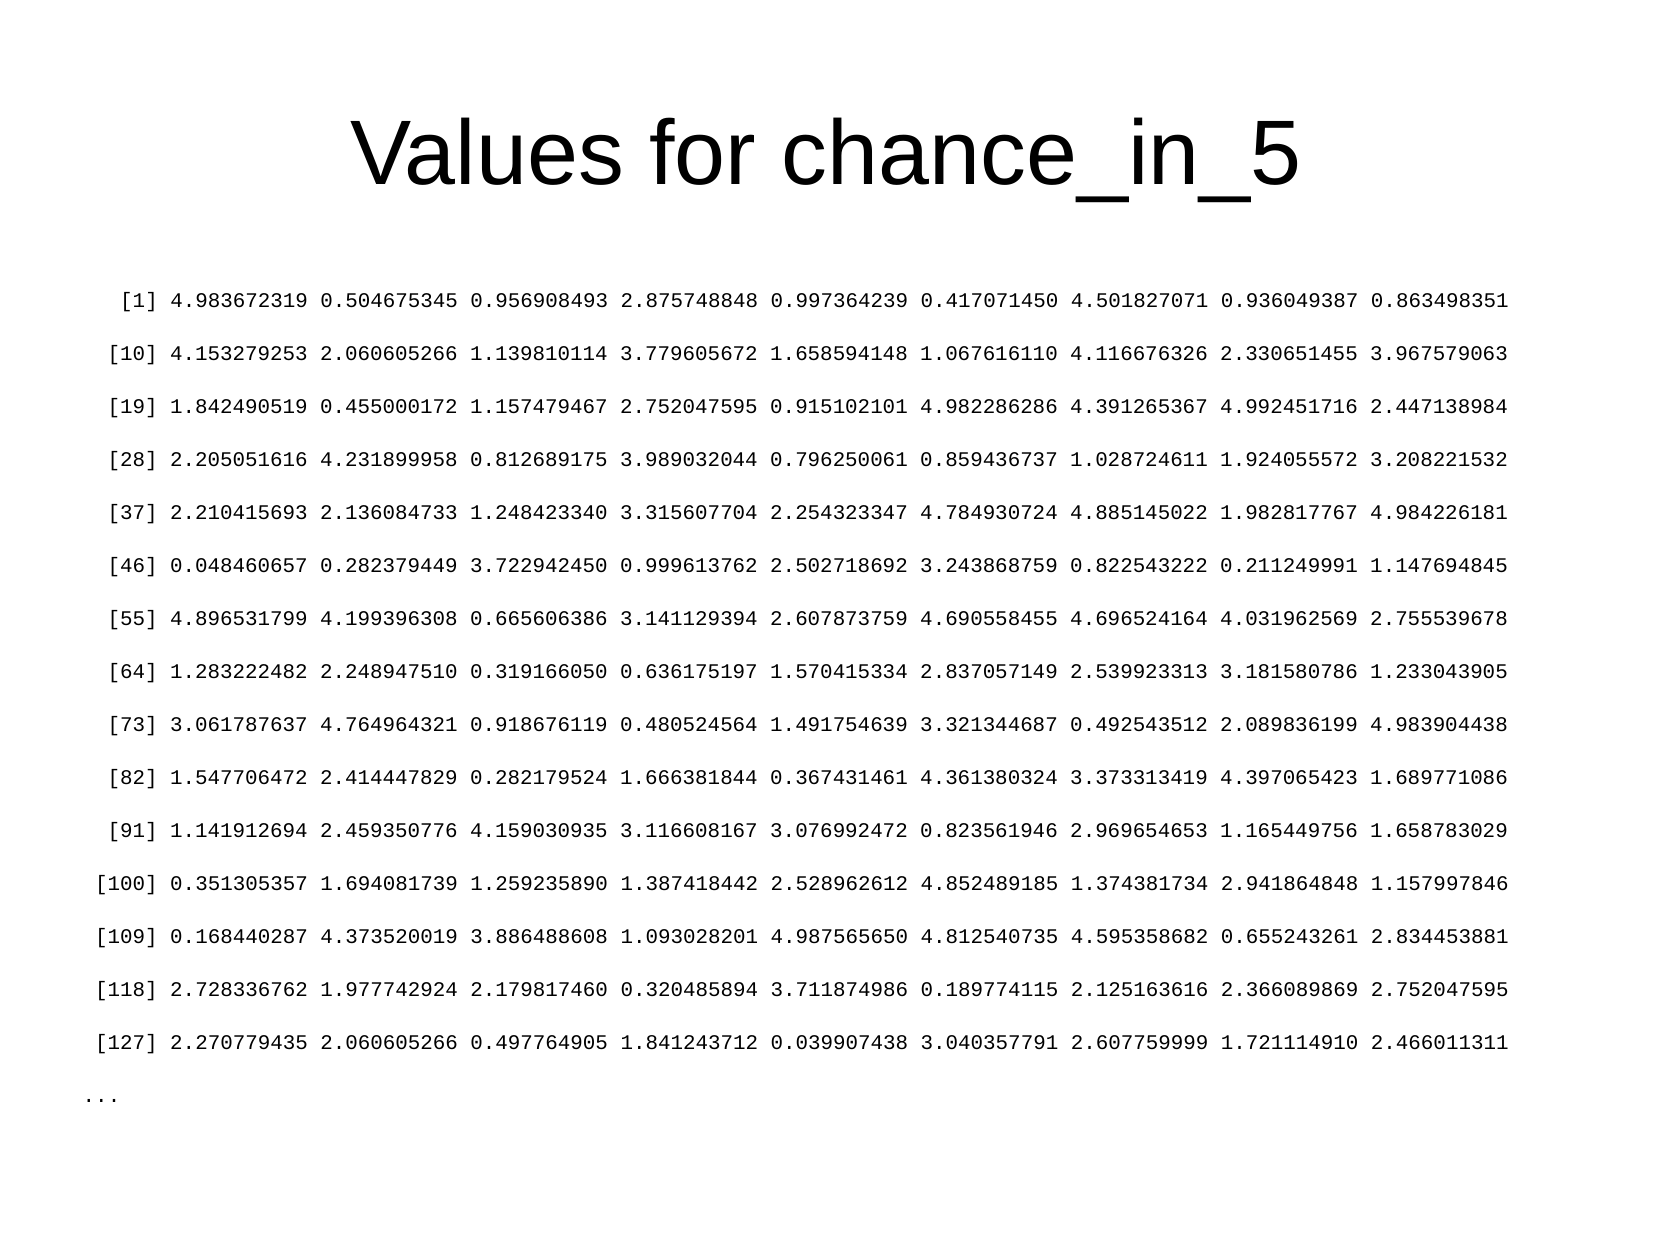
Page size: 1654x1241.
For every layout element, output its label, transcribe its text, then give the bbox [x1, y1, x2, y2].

title Values for chance_in_5 [82, 49, 1571, 257]
list [1] 4.983672319 0.504675345 0.956908493 2.875748848 0.997364239 0.417071450 4.501827071 0.936049387 0.863498351 [10] 4.153279253 2.060605266 1.139810114 3.779605672 1.658594148 1.067616110 4.116676326 2.330651455 3.967579063 [19] 1.842490519 0.455000172 1.157479467 2.752047595 0.915102101 4.982286286 4.391265367 4.992451716 2.447138984 [28] 2.205051616 4.231899958 0.812689175 3.989032044 0.796250061 0.859436737 1.028724611 1.924055572 3.208221532 [37] 2.210415693 2.136084733 1.248423340 3.315607704 2.254323347 4.784930724 4.885145022 1.982817767 4.984226181 [46] 0.048460657 0.282379449 3.722942450 0.999613762 2.502718692 3.243868759 0.822543222 0.211249991 1.147694845 [55] 4.896531799 4.199396308 0.665606386 3.141129394 2.607873759 4.690558455 4.696524164 4.031962569 2.755539678 [64] 1.283222482 2.248947510 0.319166050 0.636175197 1.570415334 2.837057149 2.539923313 3.181580786 1.233043905 [73] 3.061787637 4.764964321 0.918676119 0.480524564 1.491754639 3.321344687 0.492543512 2.089836199 4.983904438 [82] 1.547706472 2.414447829 0.282179524 1.666381844 0.367431461 4.361380324 3.373313419 4.397065423 1.689771086 [91] 1.141912694 2.459350776 4.159030935 3.116608167 3.076992472 0.823561946 2.969654653 1.165449756 1.658783029 [100] 0.351305357 1.694081739 1.259235890 1.387418442 2.528962612 4.852489185 1.374381734 2.941864848 1.157997846 [109] 0.168440287 4.373520019 3.886488608 1.093028201 4.987565650 4.812540735 4.595358682 0.655243261 2.834453881 [118] 2.728336762 1.977742924 2.179817460 0.320485894 3.711874986 0.189774115 2.125163616 2.366089869 2.752047595 [127] 2.270779435 2.060605266 0.497764905 1.841243712 0.039907438 3.040357791 2.607759999 1.721114910 2.466011311 ... [82, 290, 1571, 1109]
